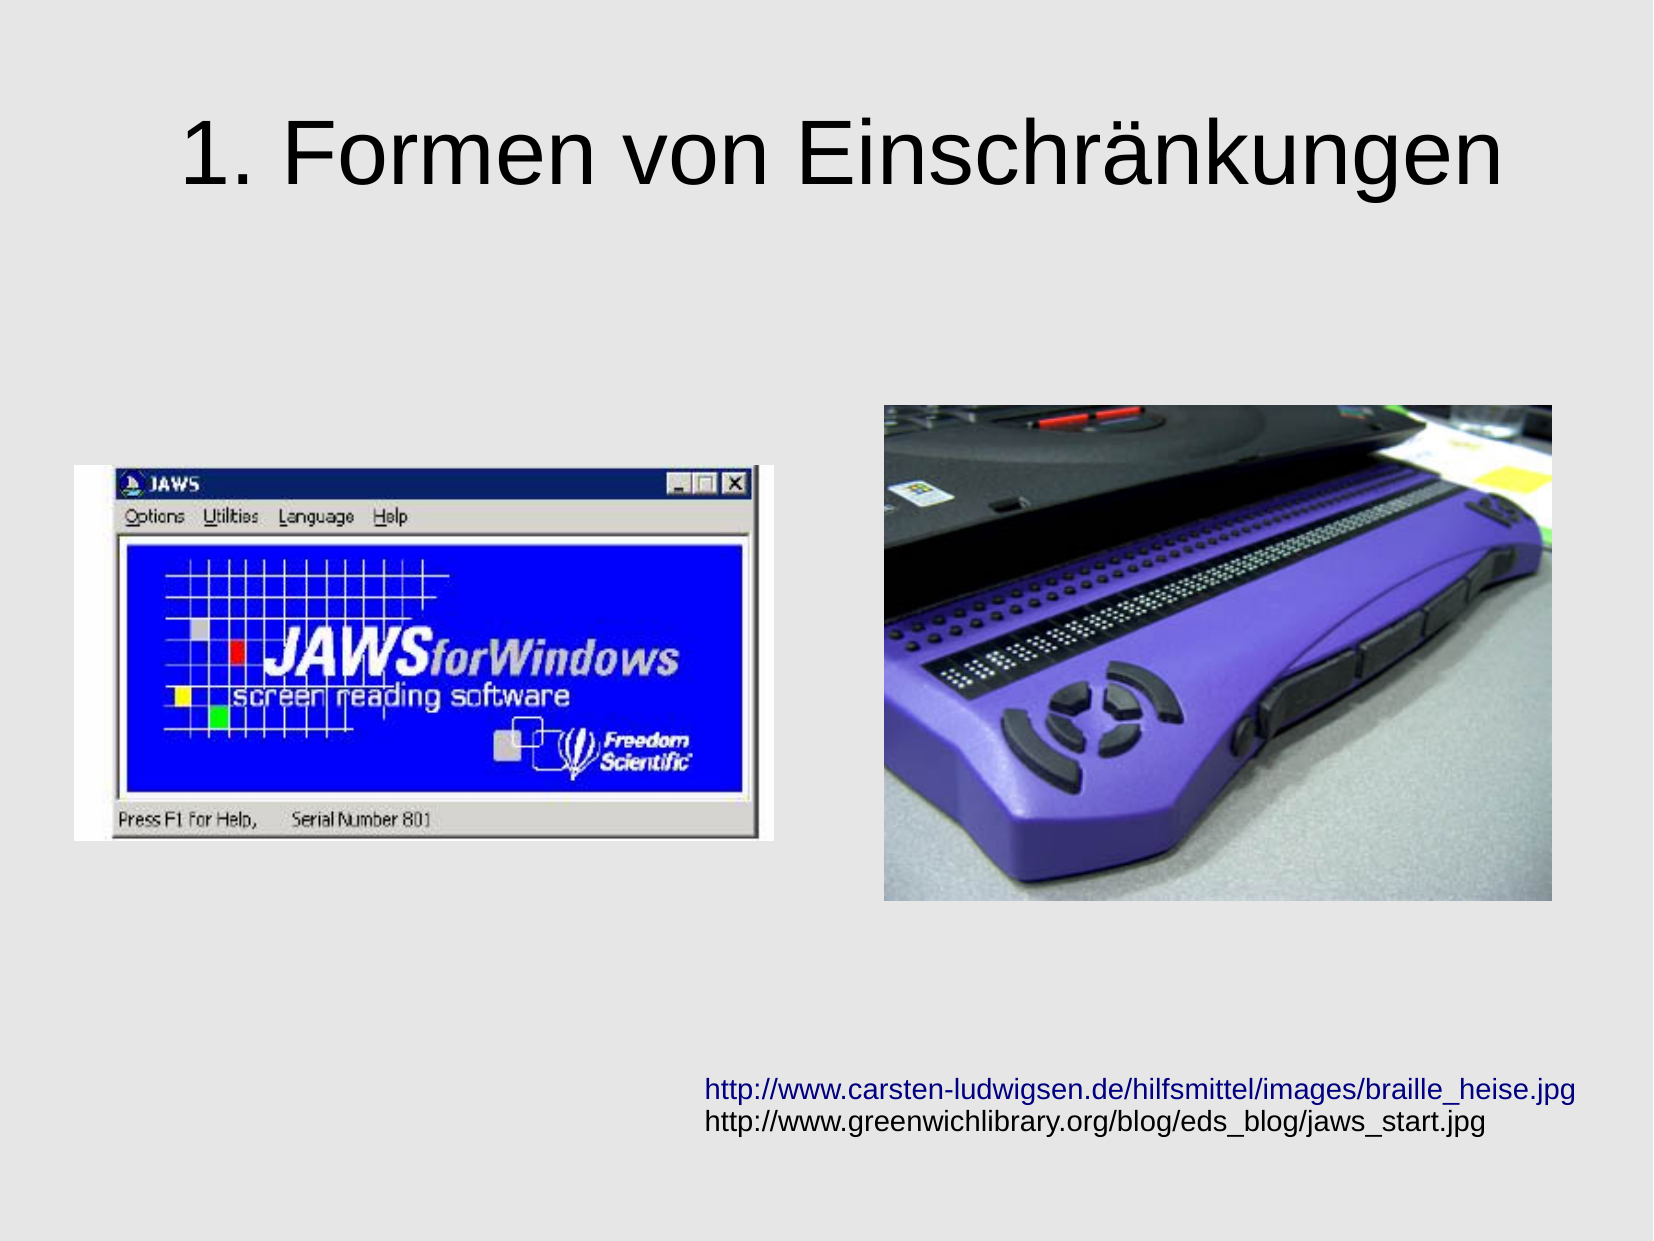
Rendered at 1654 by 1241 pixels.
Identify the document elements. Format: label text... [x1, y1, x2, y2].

picture [74, 465, 774, 841]
text_box http://www.carsten-ludwigsen.de/hilfsmittel/images/braille_heise.jpg http://www.greenwichlibrary.org/blog/eds_blog/jaws_start.jpg [689, 1065, 1606, 1146]
picture [884, 405, 1552, 901]
title 1. Formen von Einschränkungen [82, 49, 1571, 257]
